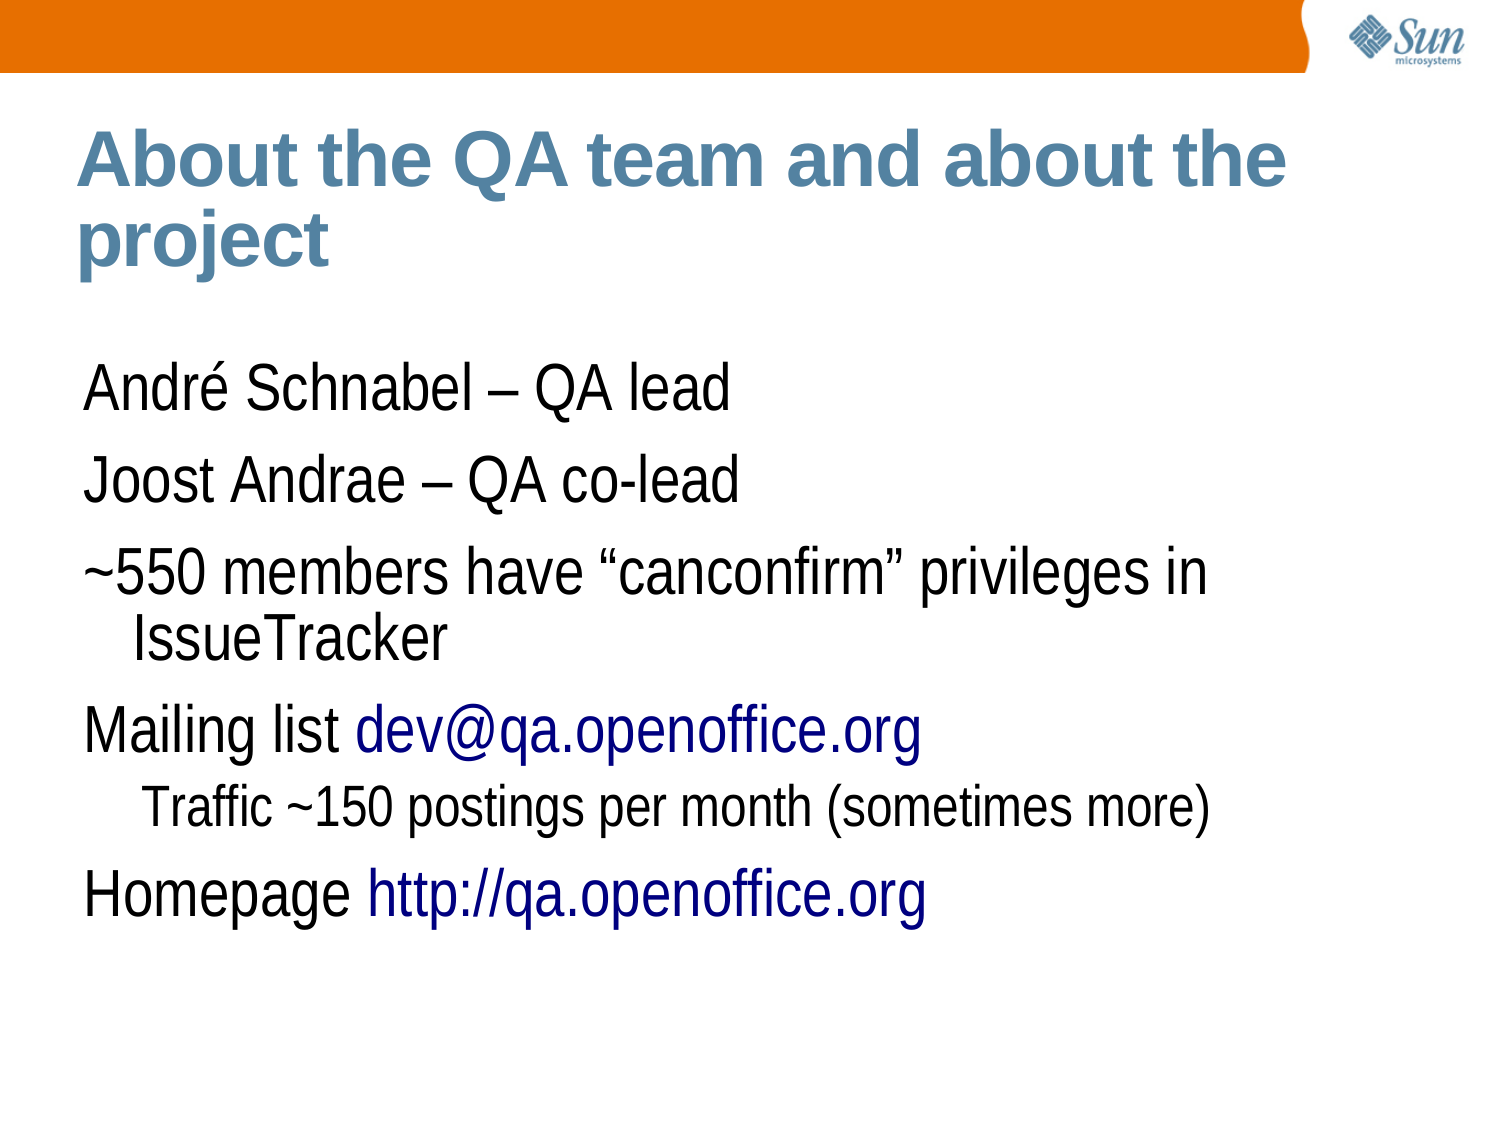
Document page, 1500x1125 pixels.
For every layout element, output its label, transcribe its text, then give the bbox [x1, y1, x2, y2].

list André Schnabel – QA lead Joost Andrae – QA co-lead ~550 members have “canconfirm” privileges in IssueTracker Mailing list dev@qa.openoffice.org Traffic ~150 postings per month (sometimes more) Homepage http://qa.openoffice.org [64, 358, 1401, 1059]
picture [0, 0, 1500, 73]
title About the QA team and about the project [75, 123, 1437, 227]
